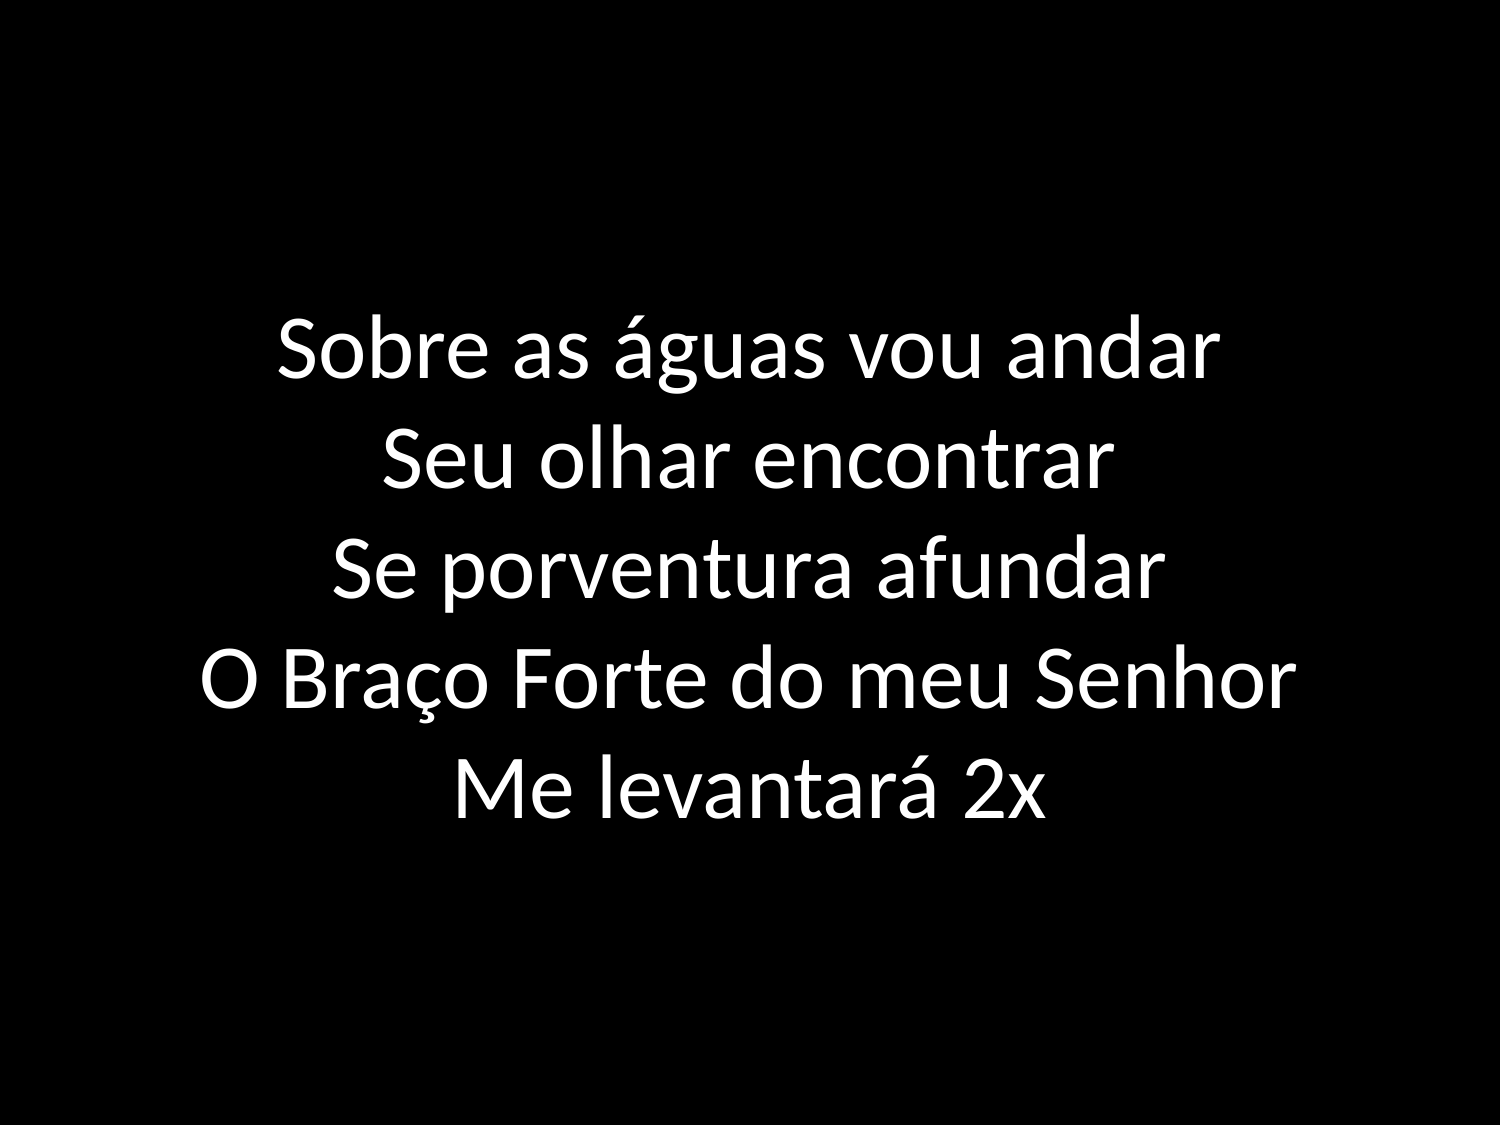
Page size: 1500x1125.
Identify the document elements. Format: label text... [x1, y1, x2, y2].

title Sobre as águas vou andar Seu olhar encontrar Se porventura afundar O Braço Forte do meu Senhor Me levantará 2x [23, 45, 1477, 1079]
